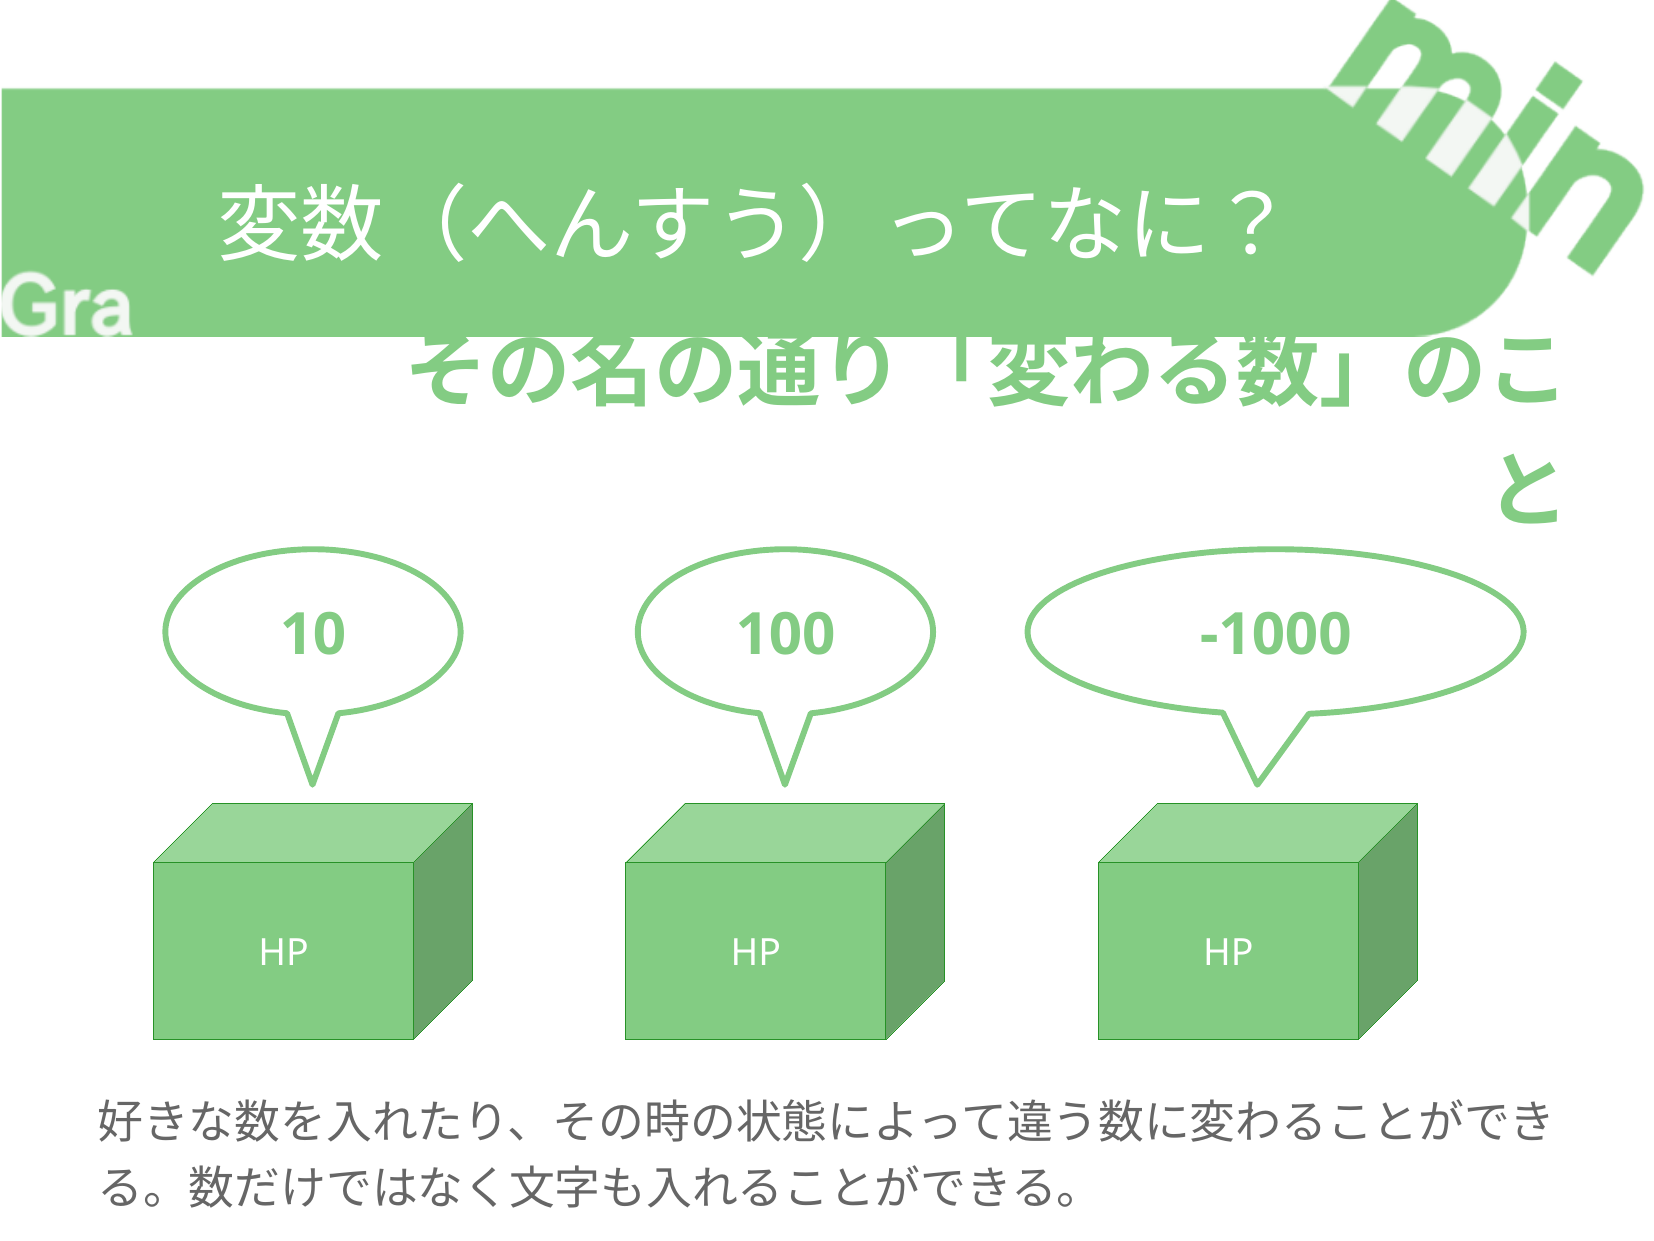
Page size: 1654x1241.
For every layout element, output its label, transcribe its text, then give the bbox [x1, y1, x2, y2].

text_box 100 [637, 549, 934, 785]
text_box -1000 [1027, 549, 1524, 785]
picture [1, 0, 1654, 337]
text_box 好きな数を入れたり、その時の状態によって違う数に変わることができる。数だけではなく文字も入れることができる。 [82, 1080, 1583, 1224]
text_box HP [153, 863, 413, 1040]
text_box HP [625, 863, 885, 1040]
text_box HP [1098, 863, 1358, 1040]
text_box その名の通り「変わる数」のこと [389, 354, 1630, 493]
text_box 10 [165, 549, 461, 785]
title 変数（へんすう）ってなに？ [11, 147, 1501, 290]
